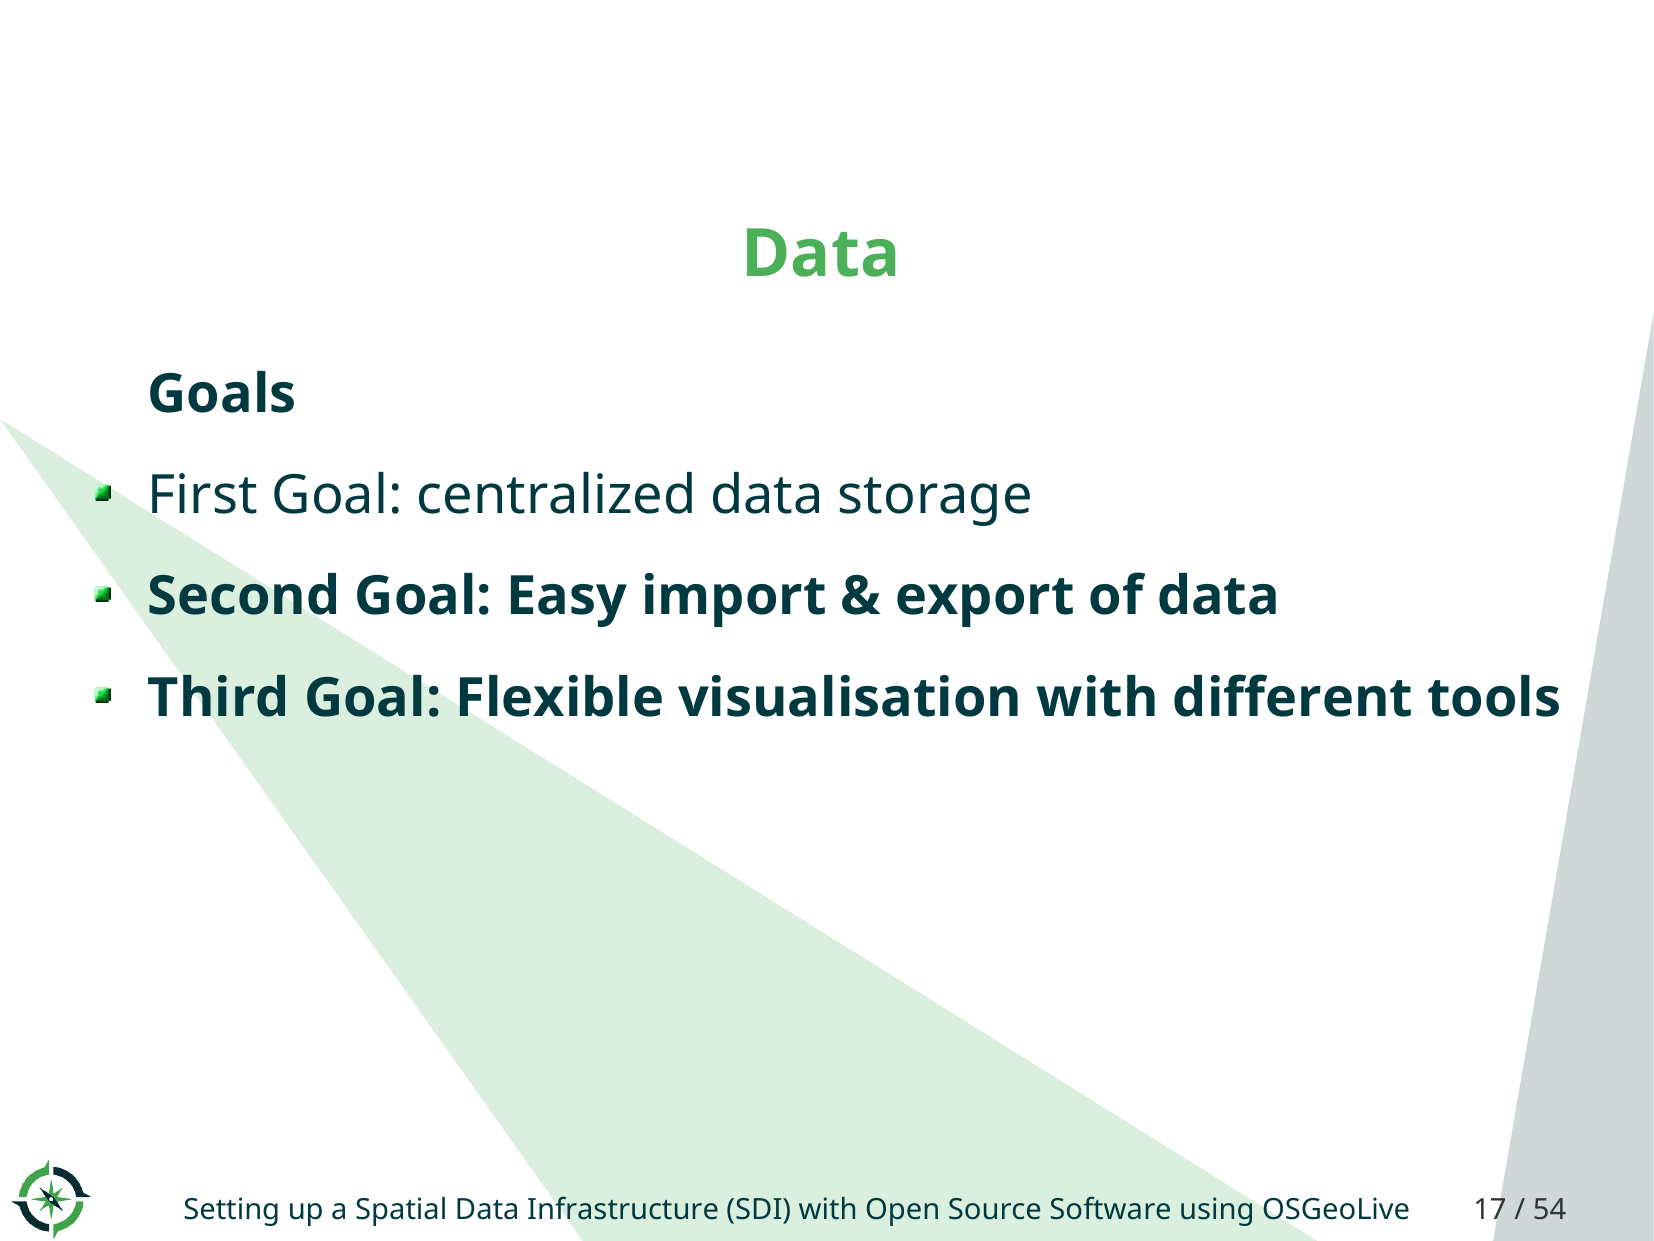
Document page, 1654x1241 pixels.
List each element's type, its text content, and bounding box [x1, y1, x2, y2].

list Goals First Goal: centralized data storage Second Goal: Easy import & export of data Third Goal: Flexible visualisation with different tools [76, 354, 1565, 1205]
title Data [76, 177, 1565, 325]
picture [10, 1158, 92, 1240]
